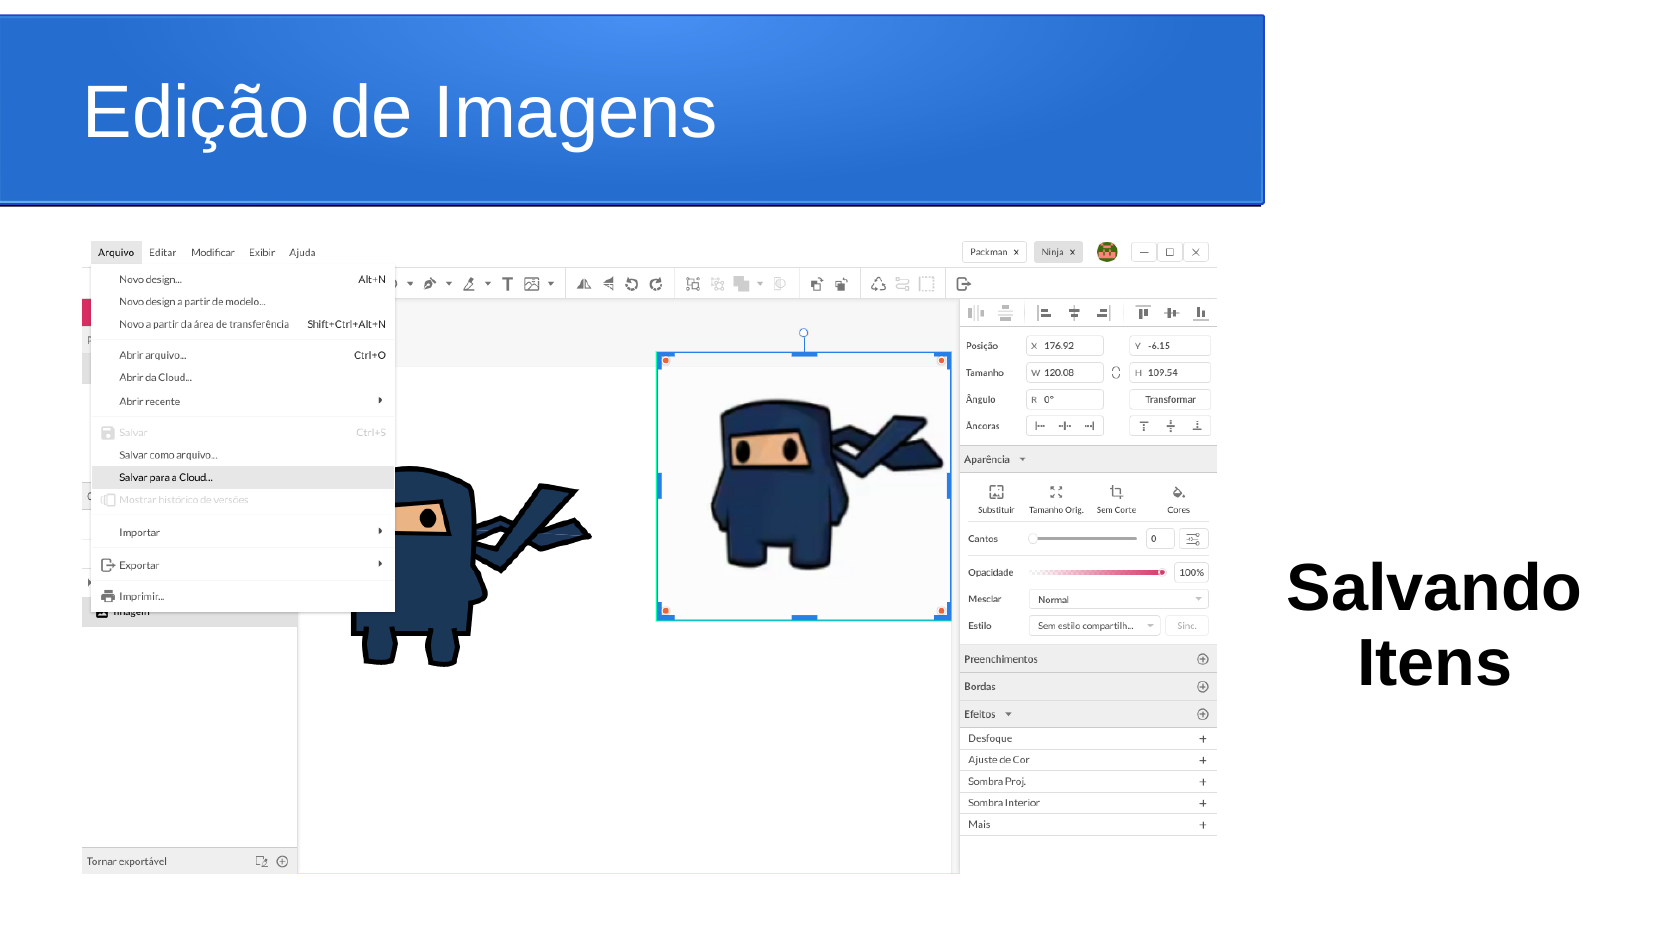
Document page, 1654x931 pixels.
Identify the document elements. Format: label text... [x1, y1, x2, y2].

title Edição de Imagens [82, 35, 1235, 189]
picture [82, 236, 1217, 875]
subtitle Salvando Itens [1217, 513, 1654, 737]
